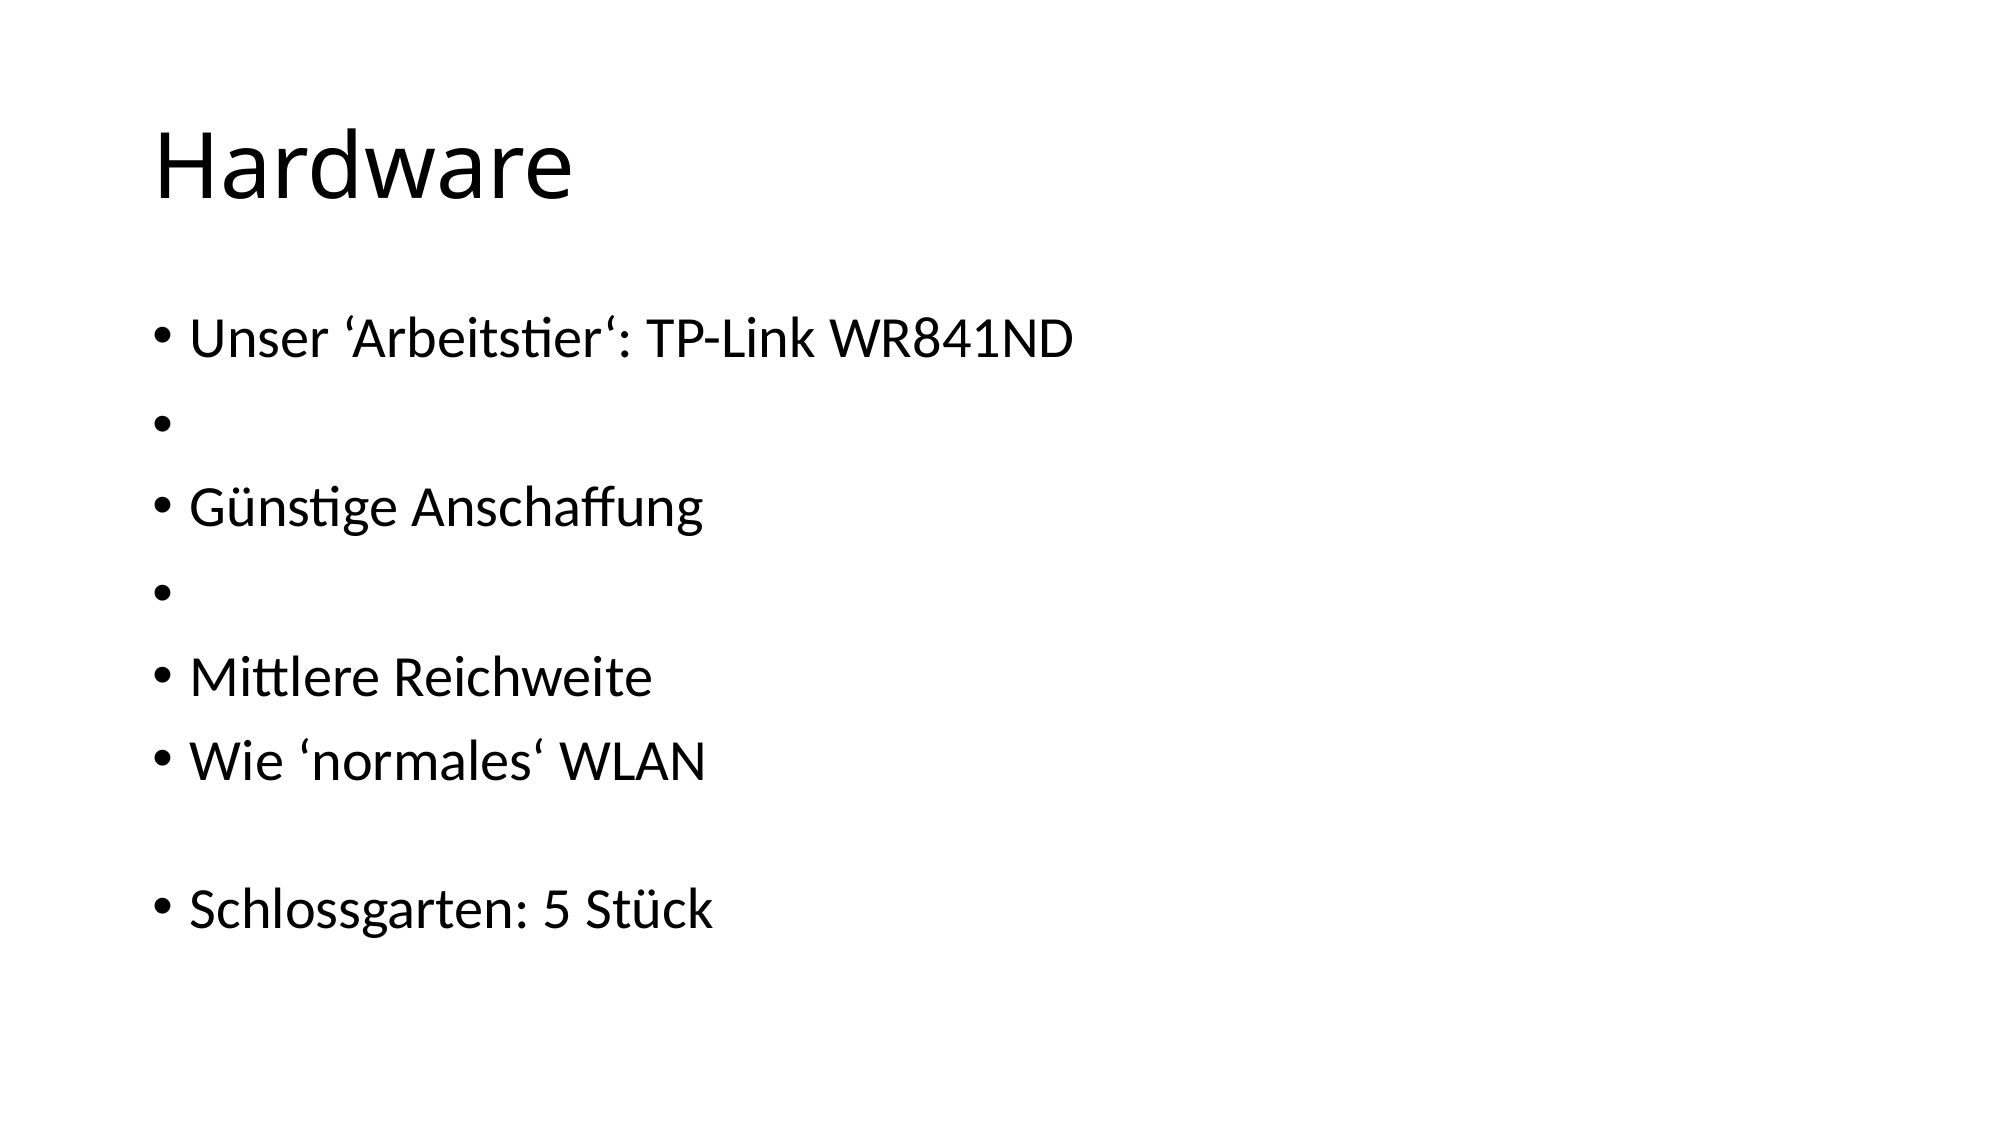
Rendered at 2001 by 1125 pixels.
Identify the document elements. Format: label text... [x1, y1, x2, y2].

list Unser ‘Arbeitstier‘: TP-Link WR841ND Günstige Anschaffung Mittlere Reichweite Wie ‘normales‘ WLAN Schlossgarten: 5 Stück [137, 299, 1863, 1014]
title Hardware [137, 59, 1863, 278]
